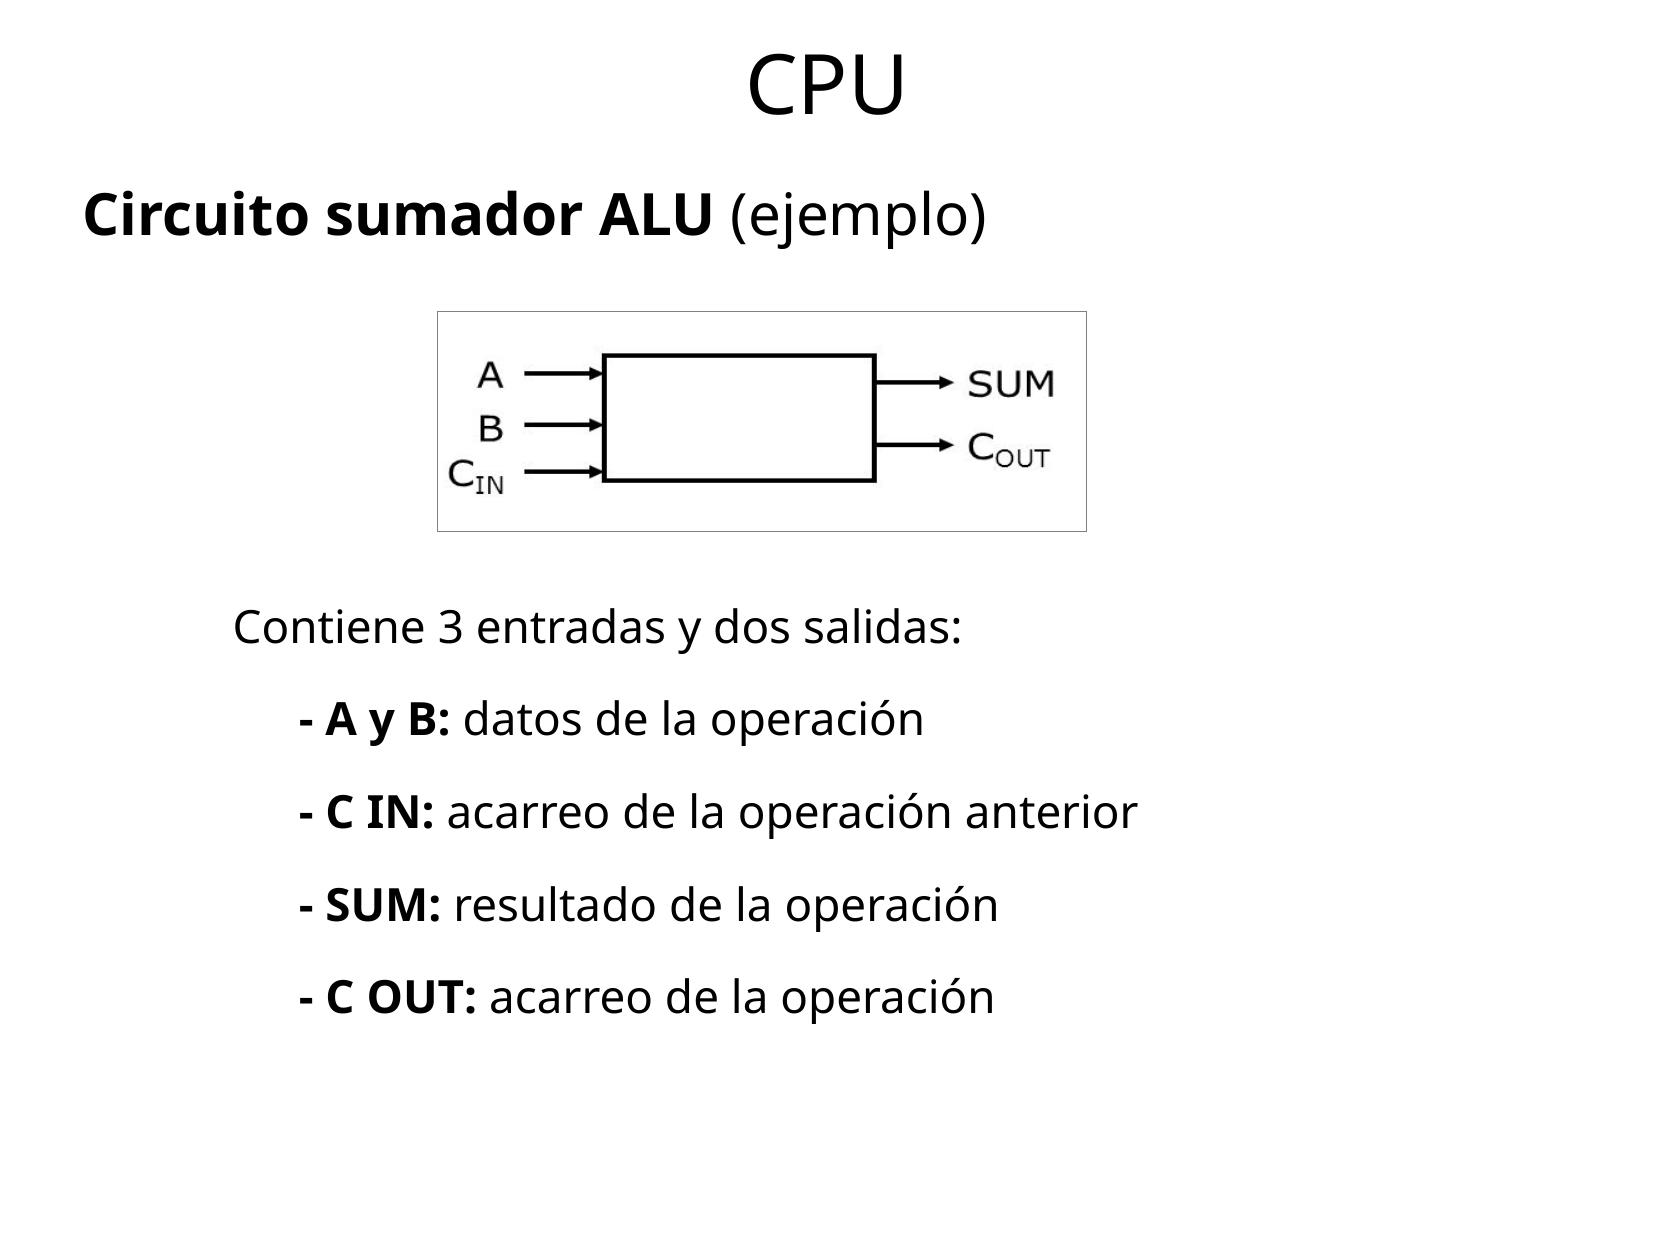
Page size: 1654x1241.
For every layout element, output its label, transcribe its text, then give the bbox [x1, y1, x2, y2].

title CPU [83, 0, 1572, 162]
picture [437, 311, 1087, 532]
subtitle Circuito sumador ALU (ejemplo) Contiene 3 entradas y dos salidas: - A y B: datos de la operación - C IN: acarreo de la operación anterior - SUM: resultado de la operación - C OUT: acarreo de la operación [82, 177, 1630, 1241]
